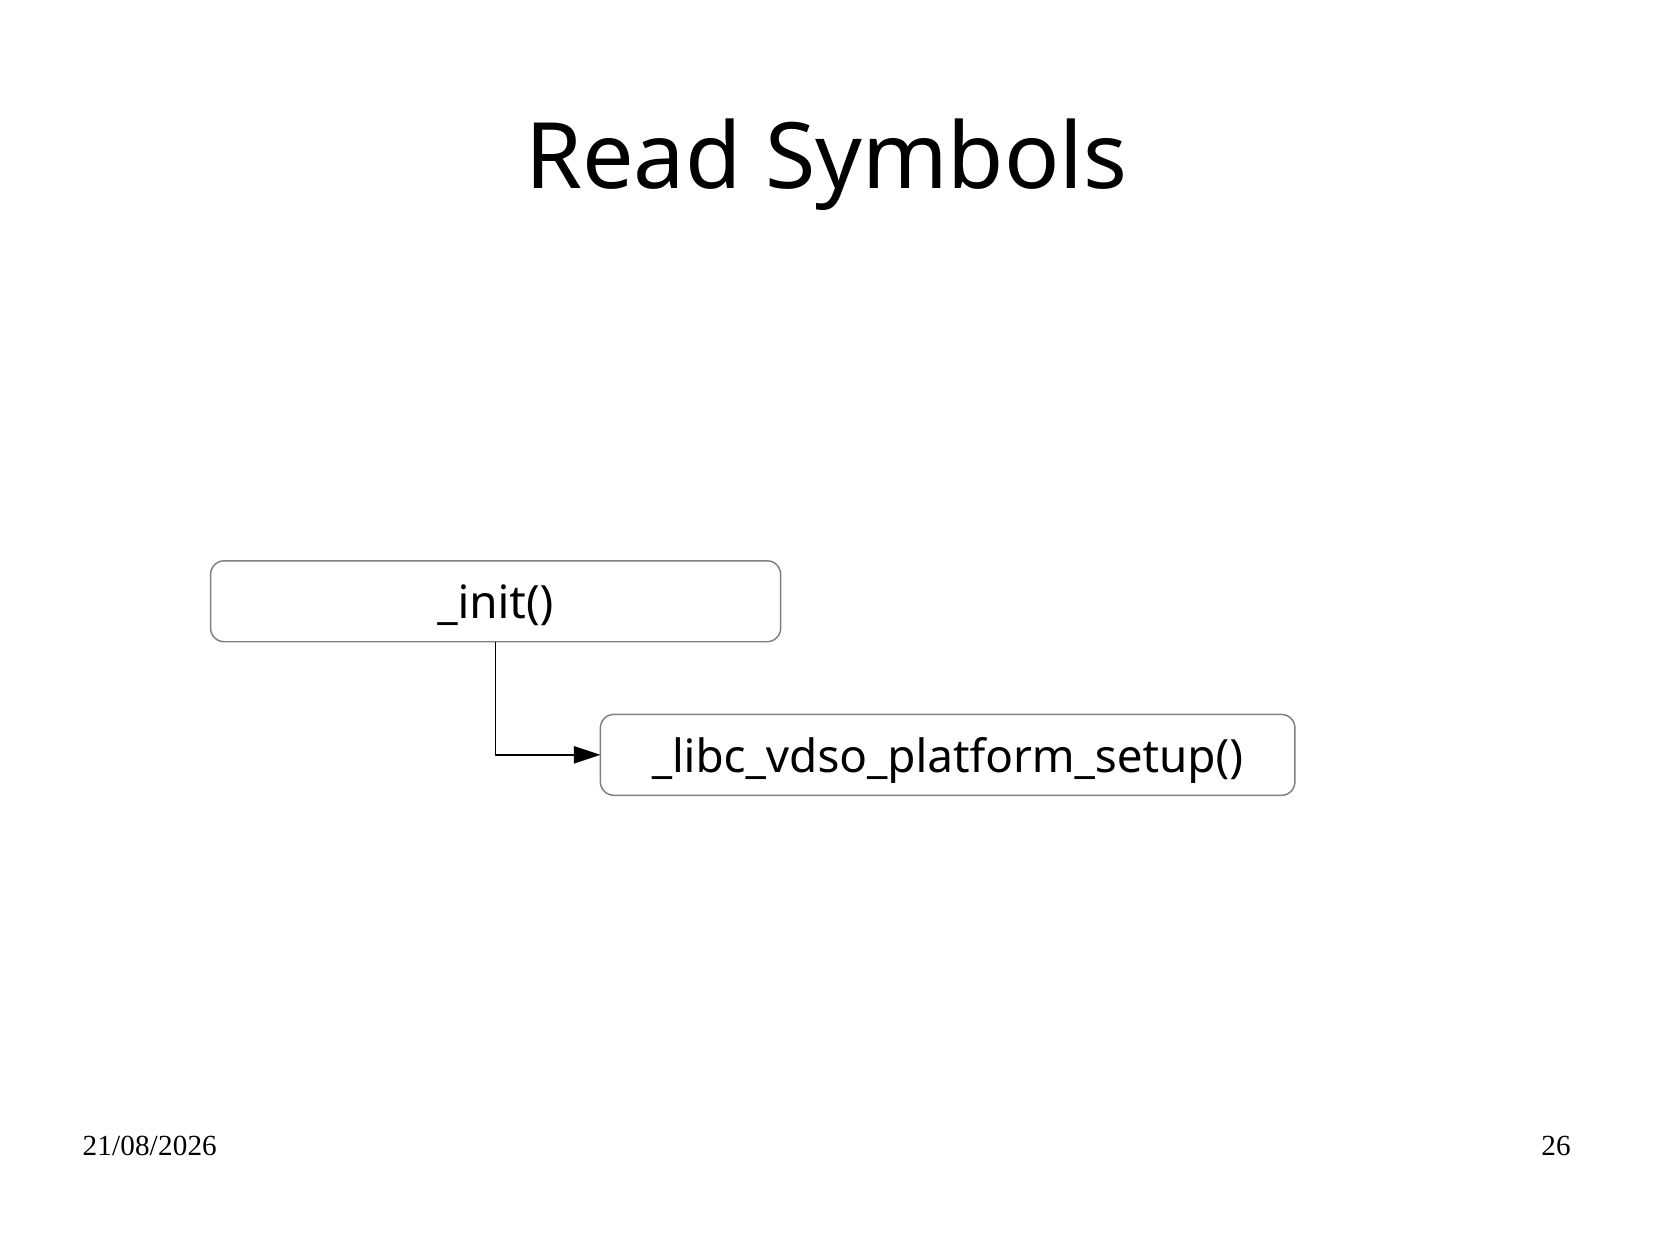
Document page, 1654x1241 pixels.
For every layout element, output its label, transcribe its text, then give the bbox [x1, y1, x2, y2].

text_box _init() [210, 560, 781, 642]
title Read Symbols [82, 49, 1571, 257]
text_box _libc_vdso_platform_setup() [600, 714, 1295, 796]
